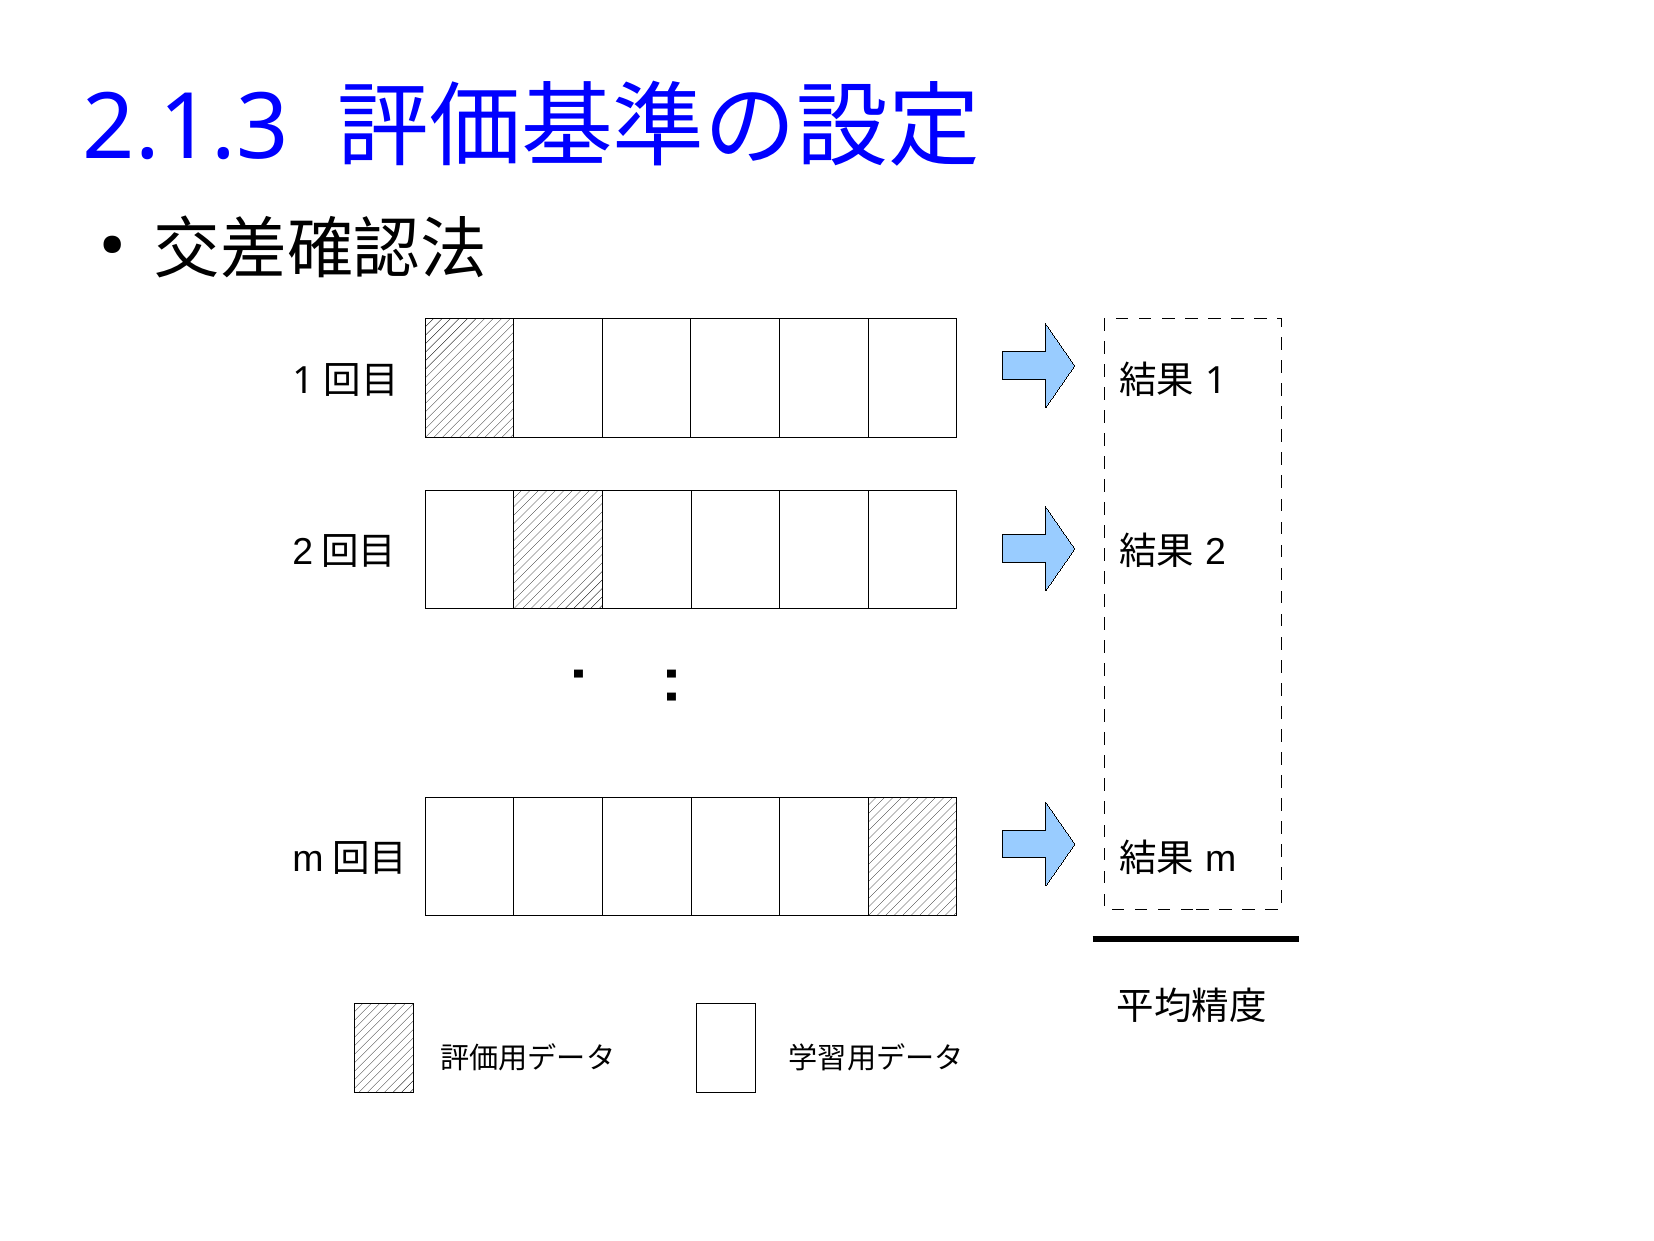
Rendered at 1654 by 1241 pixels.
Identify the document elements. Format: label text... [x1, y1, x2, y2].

text_box 1回目 [277, 342, 417, 414]
text_box 平均精度 [1101, 968, 1282, 1026]
text_box [1002, 506, 1075, 591]
text_box [425, 318, 957, 438]
text_box 結果1 [1104, 342, 1244, 414]
title 2.1.3 評価基準の設定 [82, 49, 1571, 198]
text_box [1002, 802, 1075, 886]
text_box [425, 490, 957, 609]
text_box [425, 797, 957, 916]
text_box 学習用データ [773, 1027, 981, 1076]
text_box [1002, 323, 1075, 408]
text_box 結果m [1104, 820, 1249, 879]
text_box ... [625, 647, 751, 733]
list 交差確認法 [82, 200, 1571, 1152]
text_box 2回目 [277, 513, 412, 585]
text_box m回目 [277, 820, 422, 879]
text_box 結果2 [1104, 513, 1241, 585]
text_box 評価用データ [425, 1027, 632, 1076]
text_box [696, 1003, 756, 1093]
text_box [354, 1003, 414, 1093]
